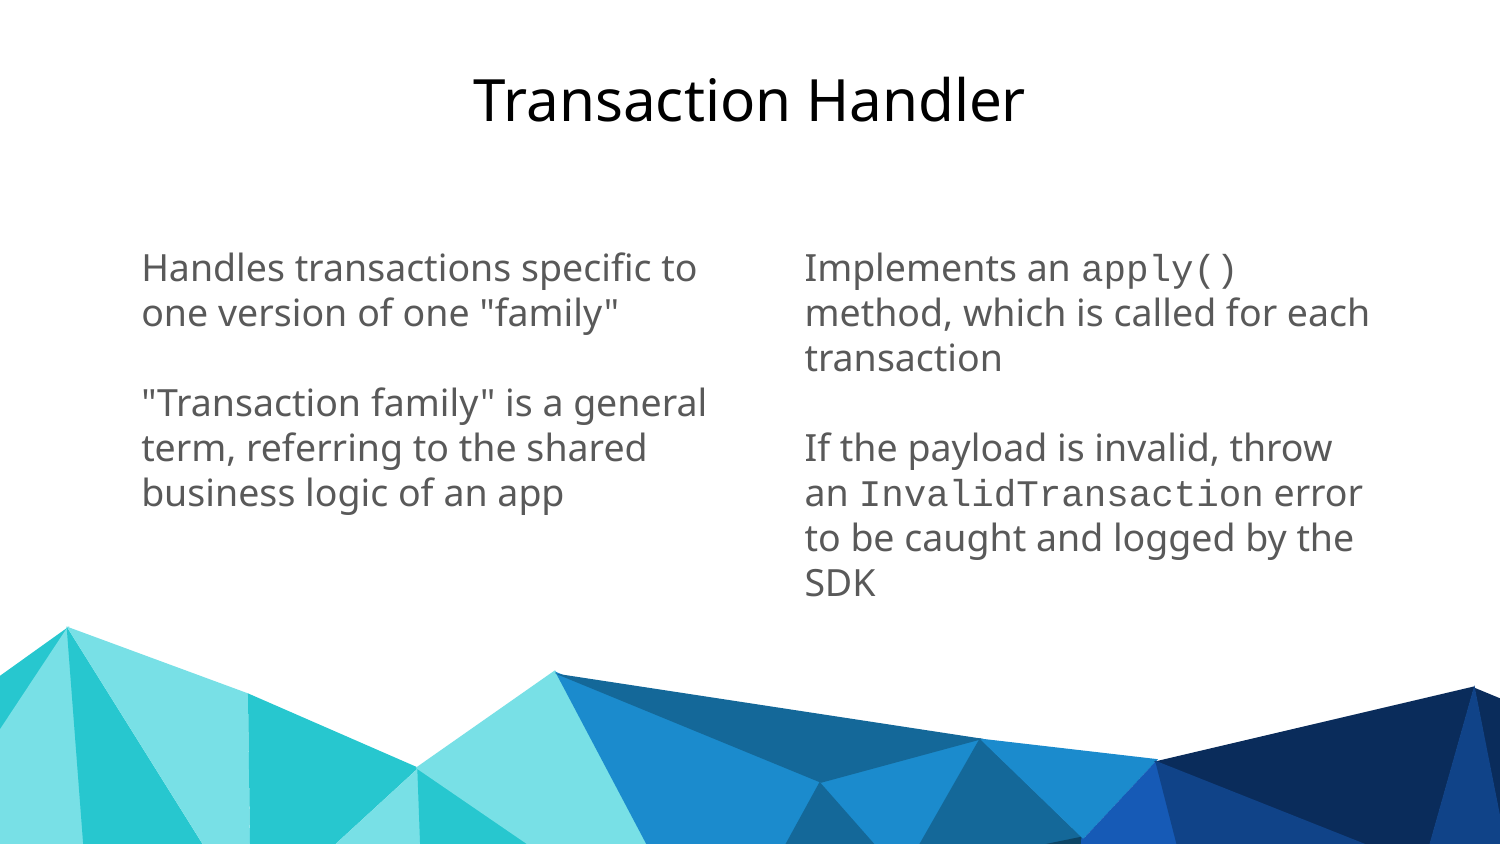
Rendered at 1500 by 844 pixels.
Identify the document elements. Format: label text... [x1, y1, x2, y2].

list Implements an apply() method, which is called for each transaction If the payload is invalid, throw an InvalidTransaction error to be caught and logged by the SDK [789, 228, 1397, 751]
list Handles transactions specific to one version of one "family" "Transaction family" is a general term, referring to the shared business logic of an app [126, 228, 733, 751]
text_box [0, 626, 1500, 844]
title Transaction Handler [51, 47, 1449, 142]
